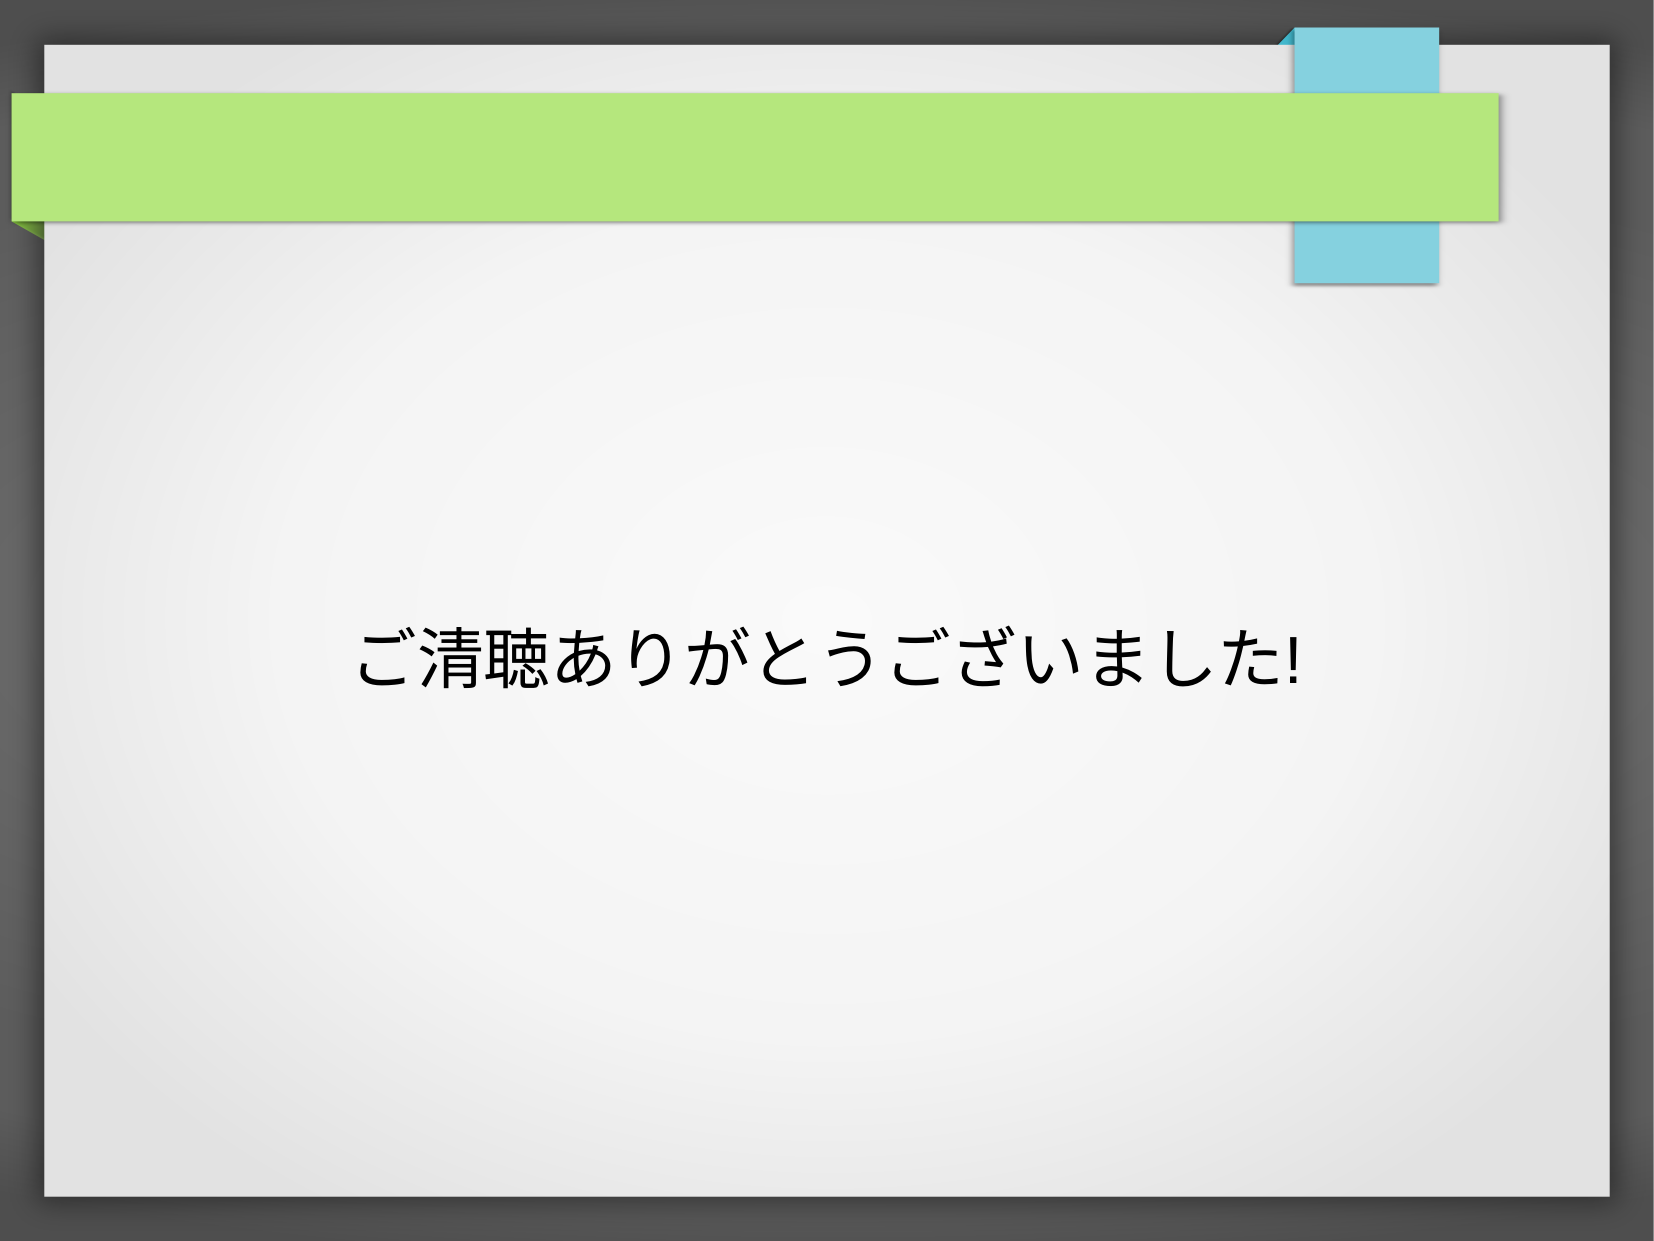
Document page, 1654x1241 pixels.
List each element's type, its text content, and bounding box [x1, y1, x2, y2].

subtitle ご清聴ありがとうございました! [82, 295, 1571, 1015]
picture [0, 0, 1654, 1241]
